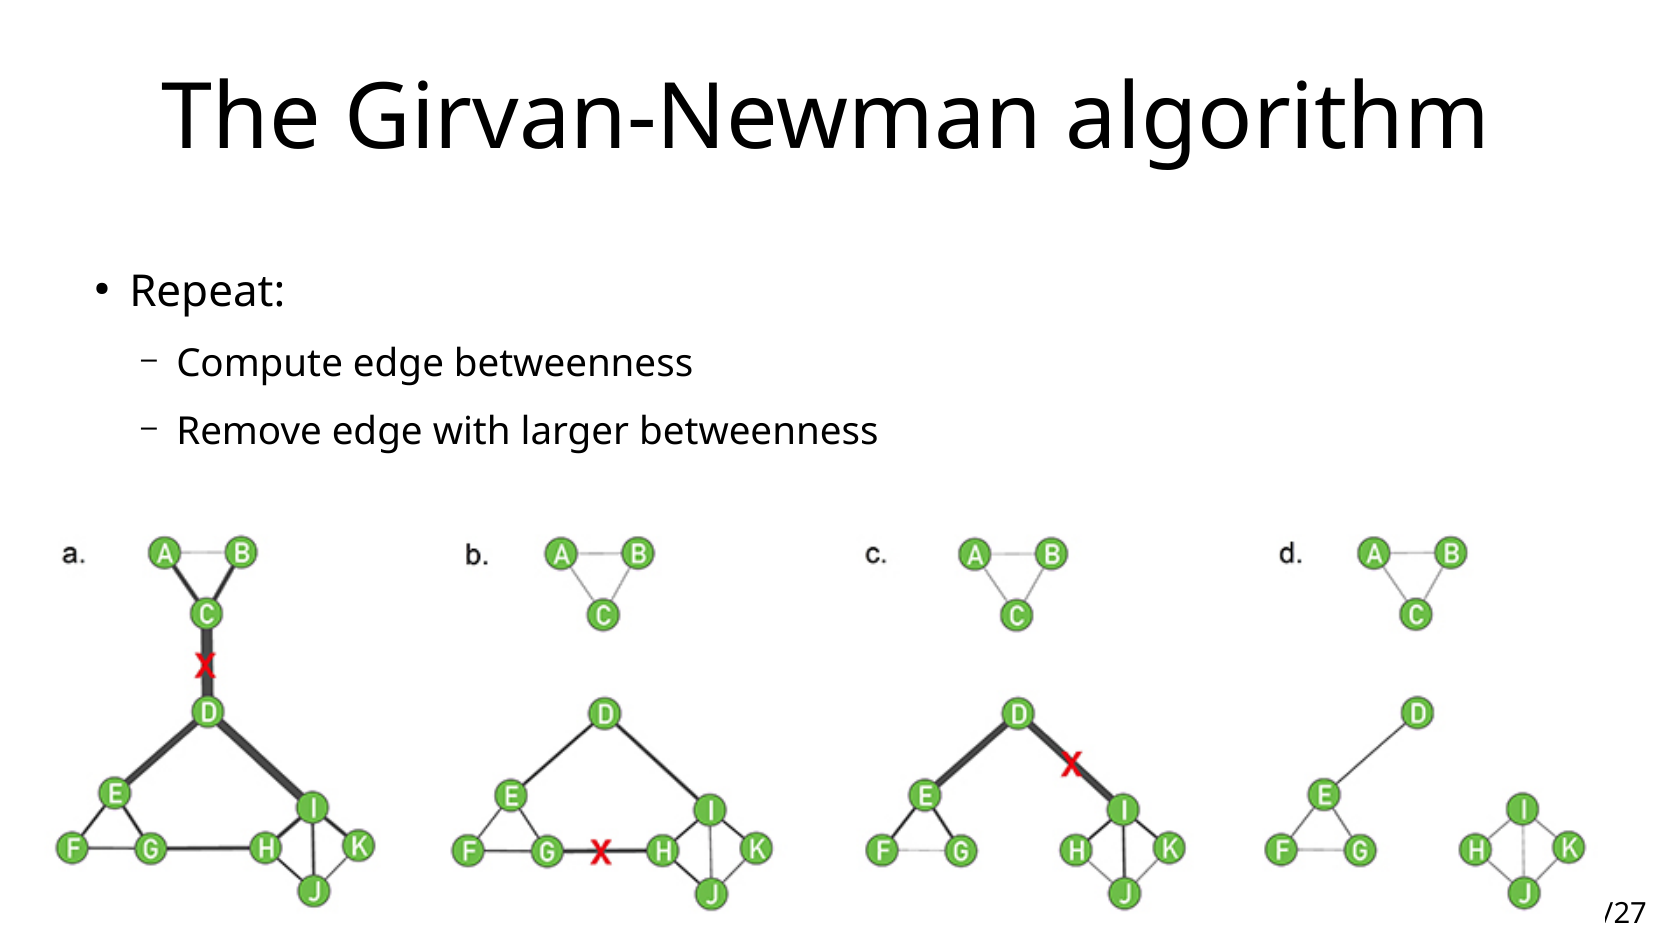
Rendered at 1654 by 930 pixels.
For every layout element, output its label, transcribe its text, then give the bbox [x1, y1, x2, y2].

picture [31, 507, 1606, 930]
title The Girvan-Newman algorithm [82, 1, 1571, 225]
list Repeat: Compute edge betweenness Remove edge with larger betweenness [82, 259, 1571, 459]
